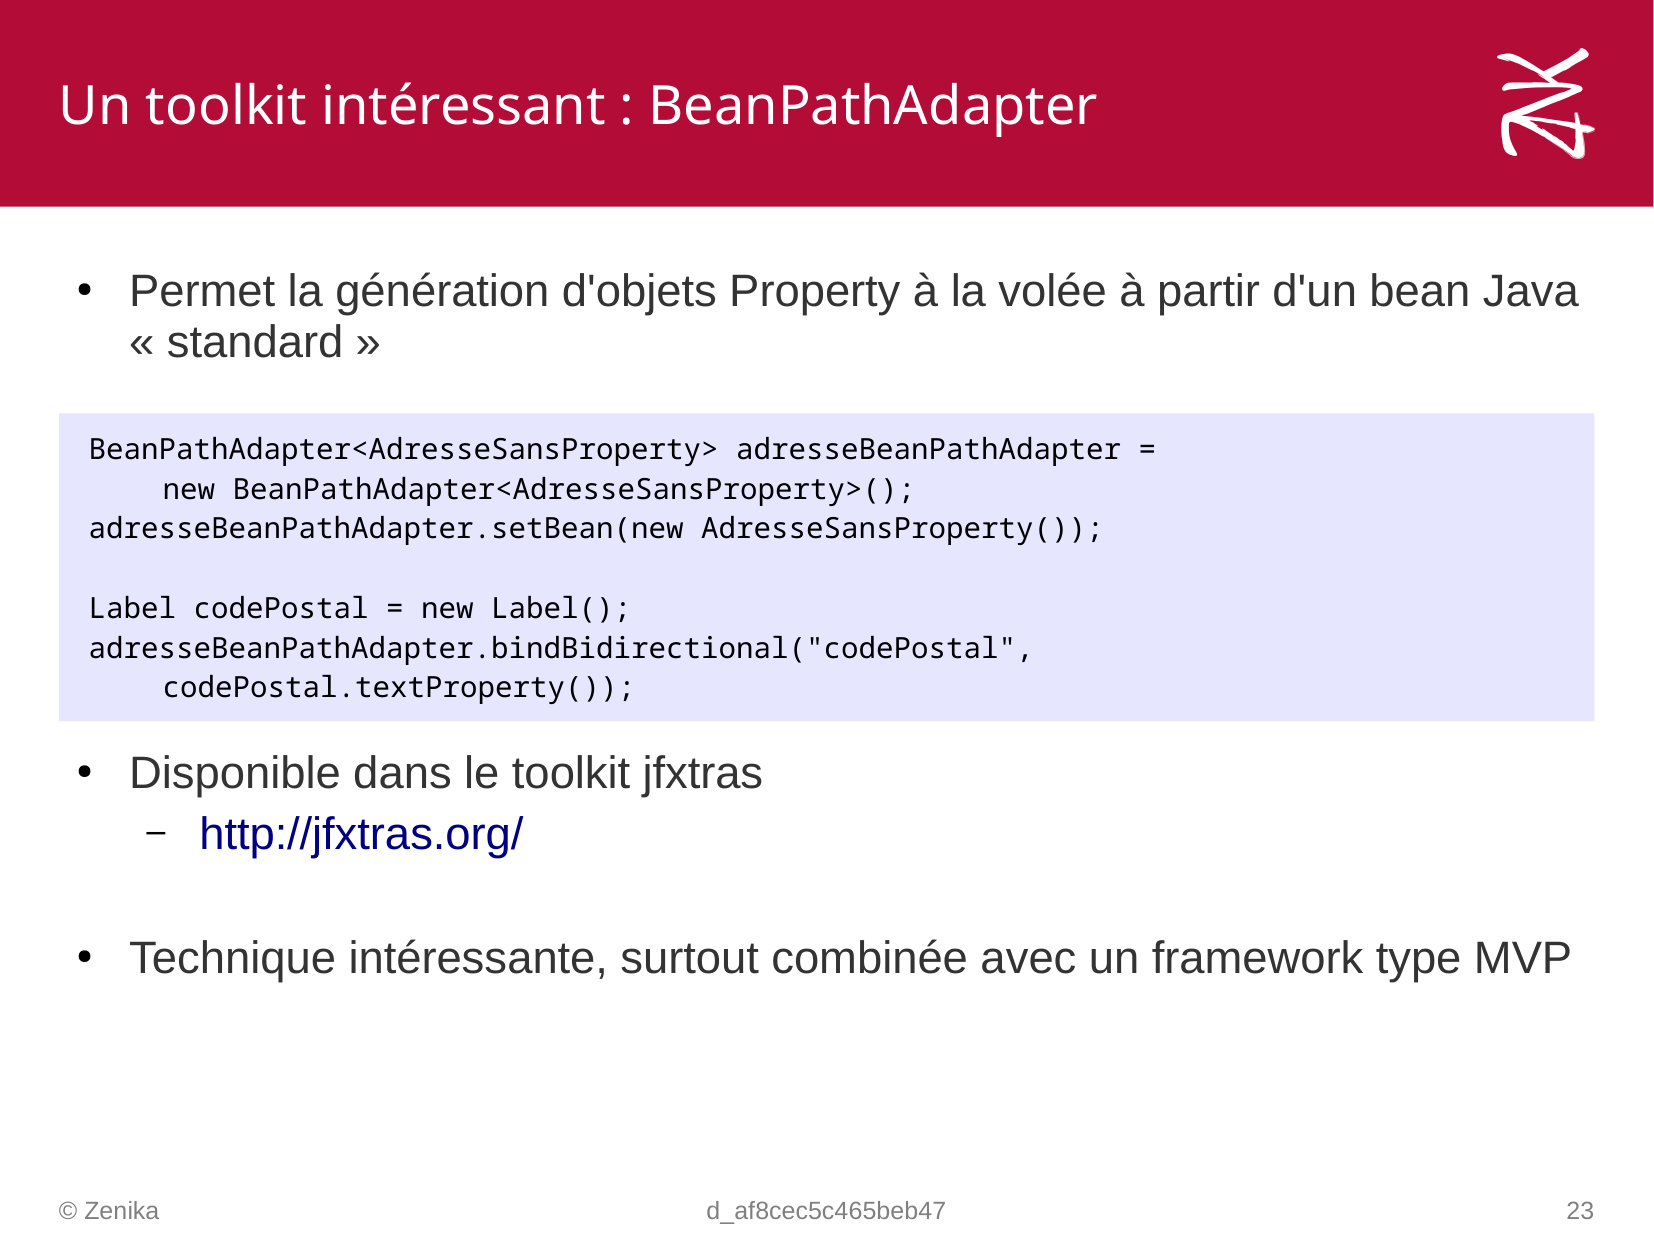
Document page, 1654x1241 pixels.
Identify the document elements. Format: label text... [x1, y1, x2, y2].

list Permet la génération d'objets Property à la volée à partir d'un bean Java « standard » Disponible dans le toolkit jfxtras http://jfxtras.org/ Technique intéressante, surtout combinée avec un framework type MVP [59, 265, 1595, 413]
list Permet la génération d'objets Property à la volée à partir d'un bean Java « standard » Disponible dans le toolkit jfxtras http://jfxtras.org/ Technique intéressante, surtout combinée avec un framework type MVP [59, 722, 1595, 986]
title Un toolkit intéressant : BeanPathAdapter [59, 29, 1595, 178]
text_box BeanPathAdapter<AdresseSansProperty> adresseBeanPathAdapter = new BeanPathAdapter<AdresseSansProperty>(); adresseBeanPathAdapter.setBean(new AdresseSansProperty()); Label codePostal = new Label(); adresseBeanPathAdapter.bindBidirectional("codePostal", codePostal.textProperty()); [59, 413, 1595, 650]
